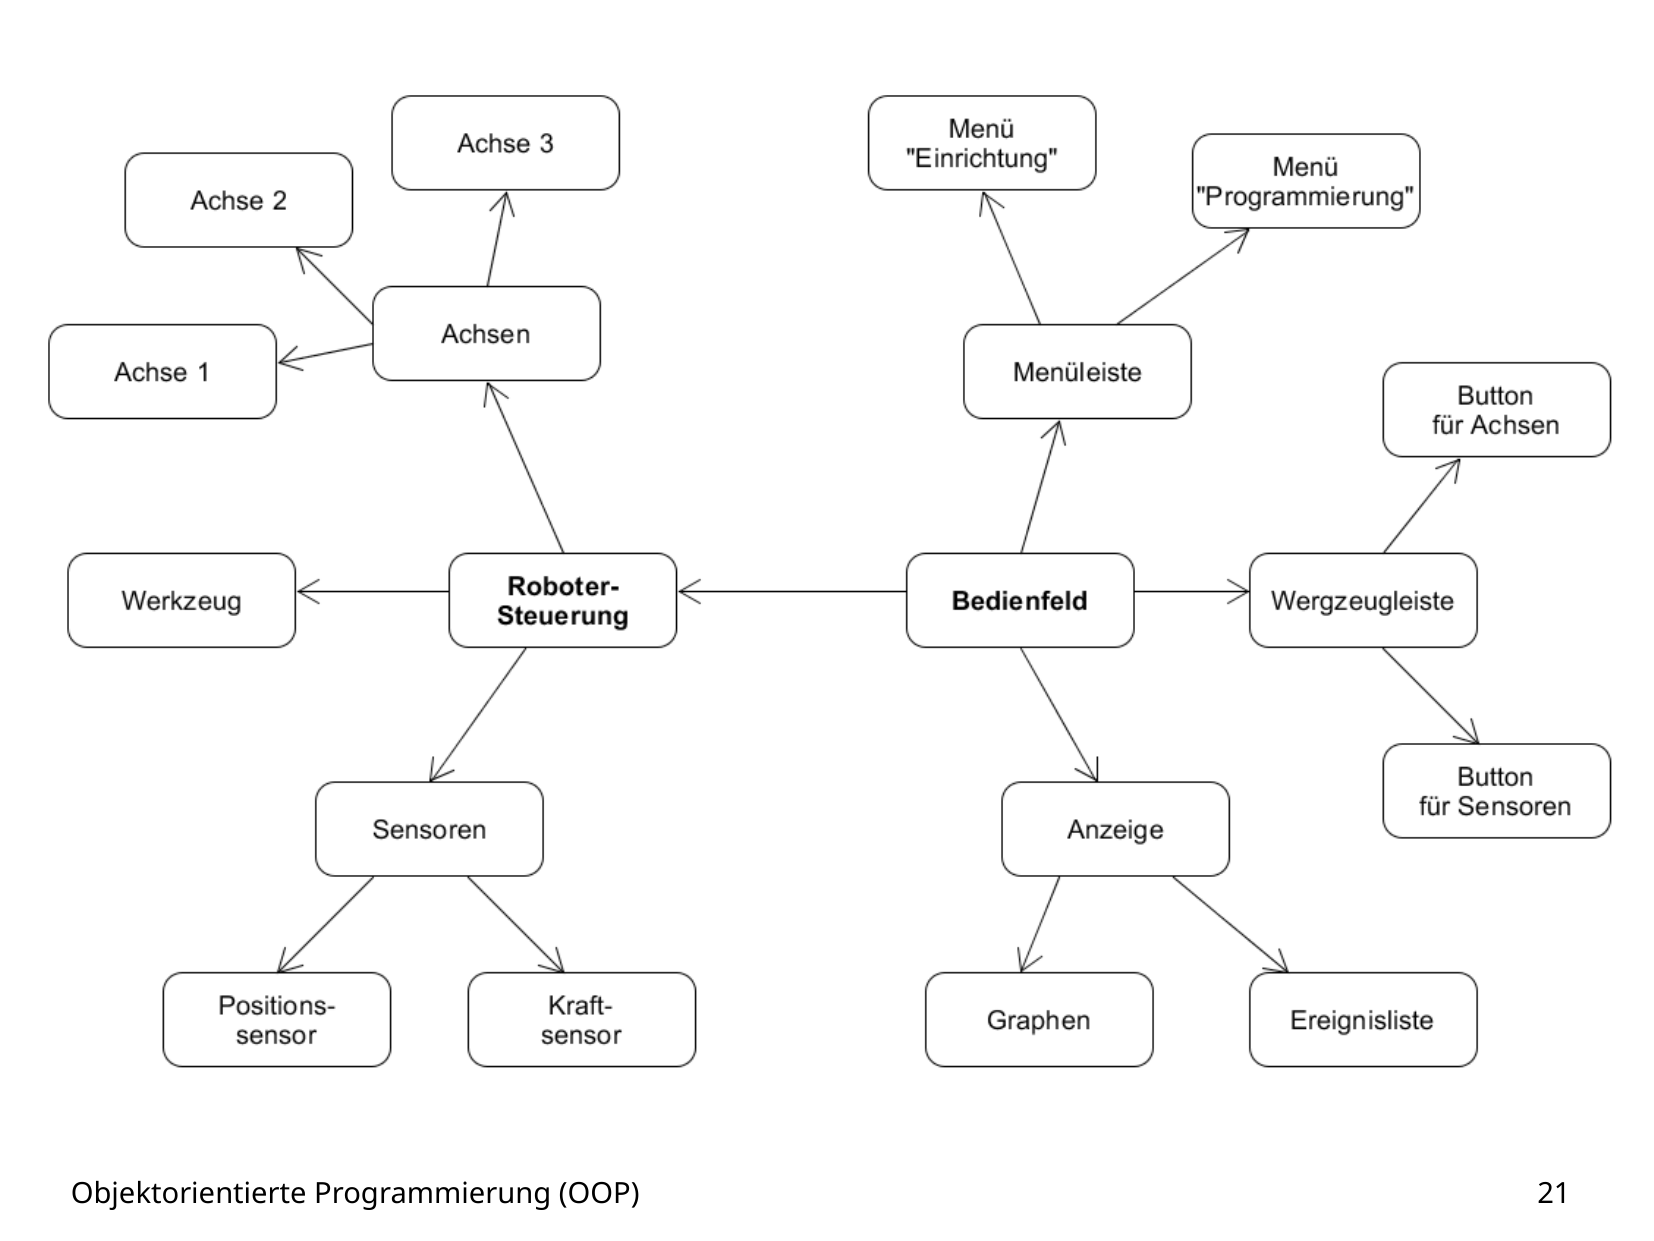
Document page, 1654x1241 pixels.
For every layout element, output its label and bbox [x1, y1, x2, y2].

picture [47, 94, 1613, 1069]
